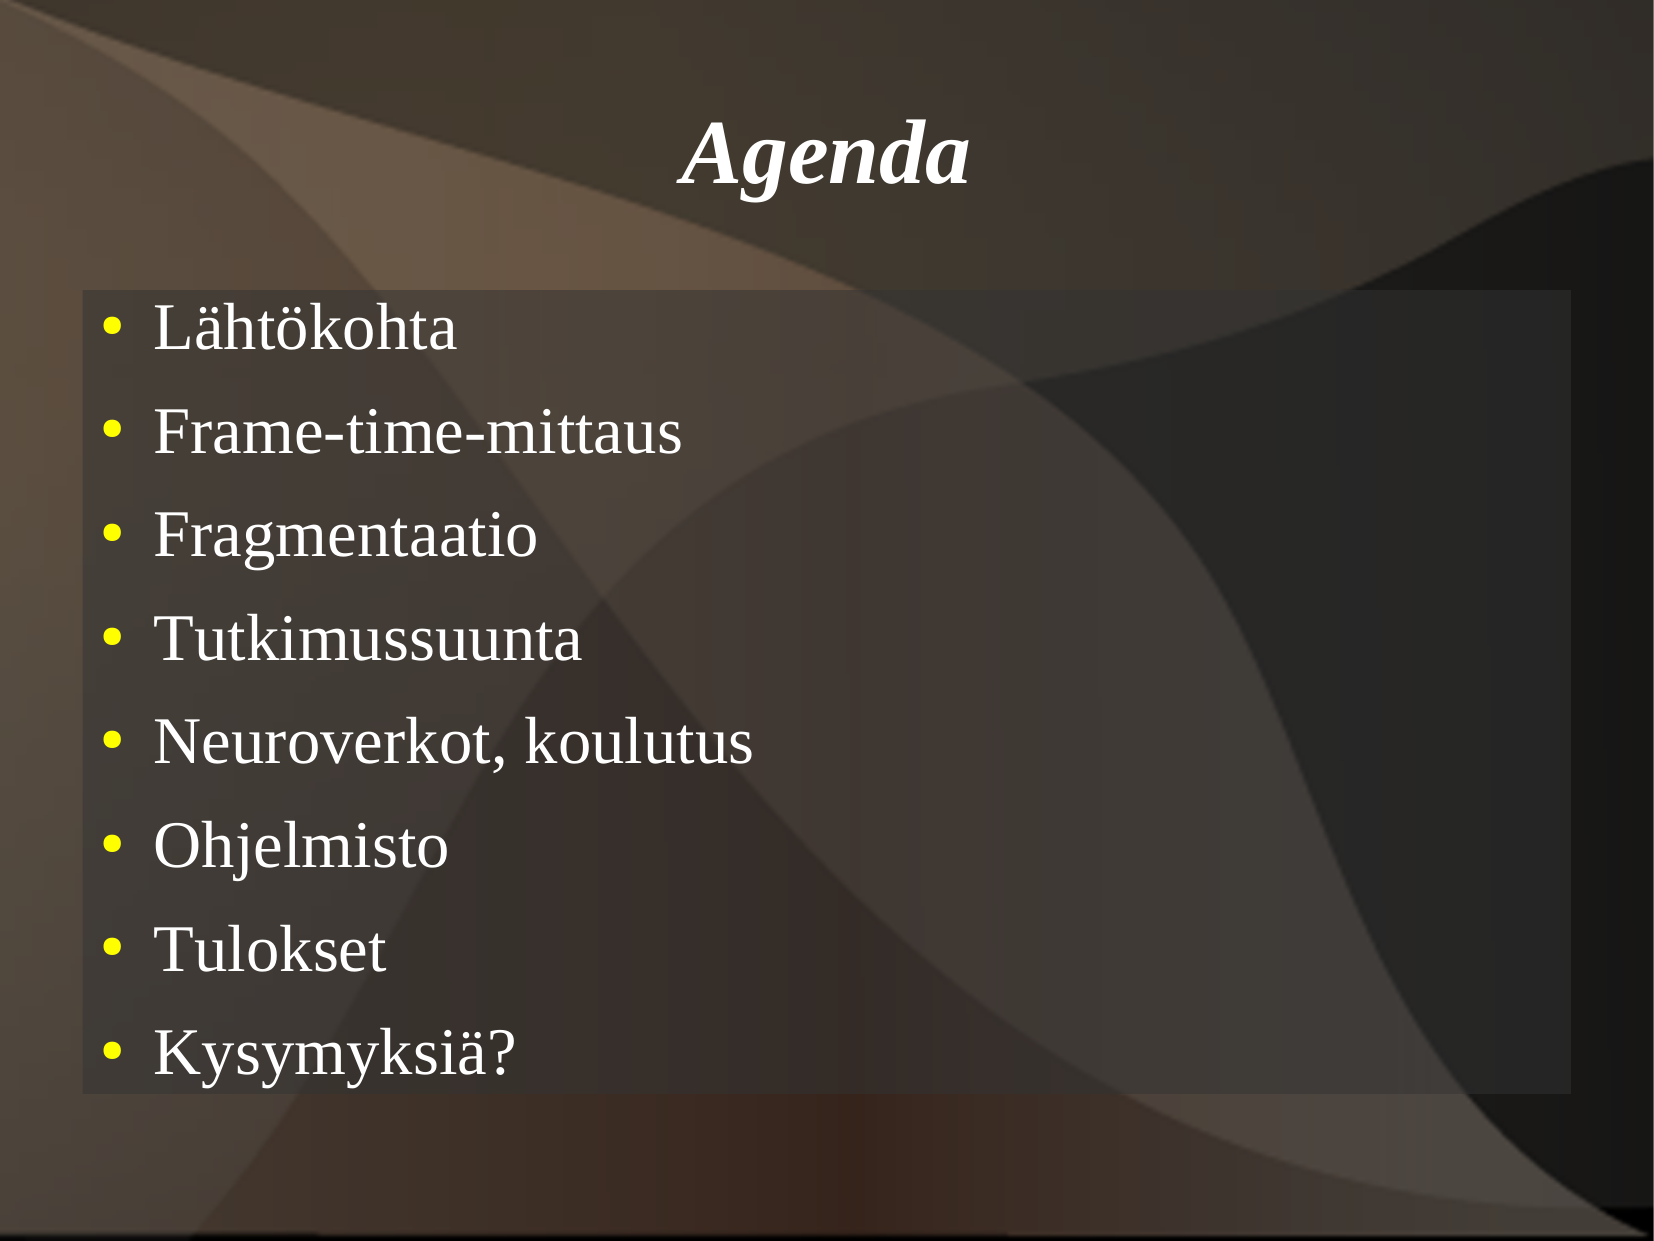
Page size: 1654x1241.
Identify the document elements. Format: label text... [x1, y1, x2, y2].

list Lähtökohta Frame-time-mittaus Fragmentaatio Tutkimussuunta Neuroverkot, koulutus Ohjelmisto Tulokset Kysymyksiä? [82, 290, 1571, 1094]
title Agenda [82, 56, 1571, 250]
picture [0, 0, 1654, 1241]
